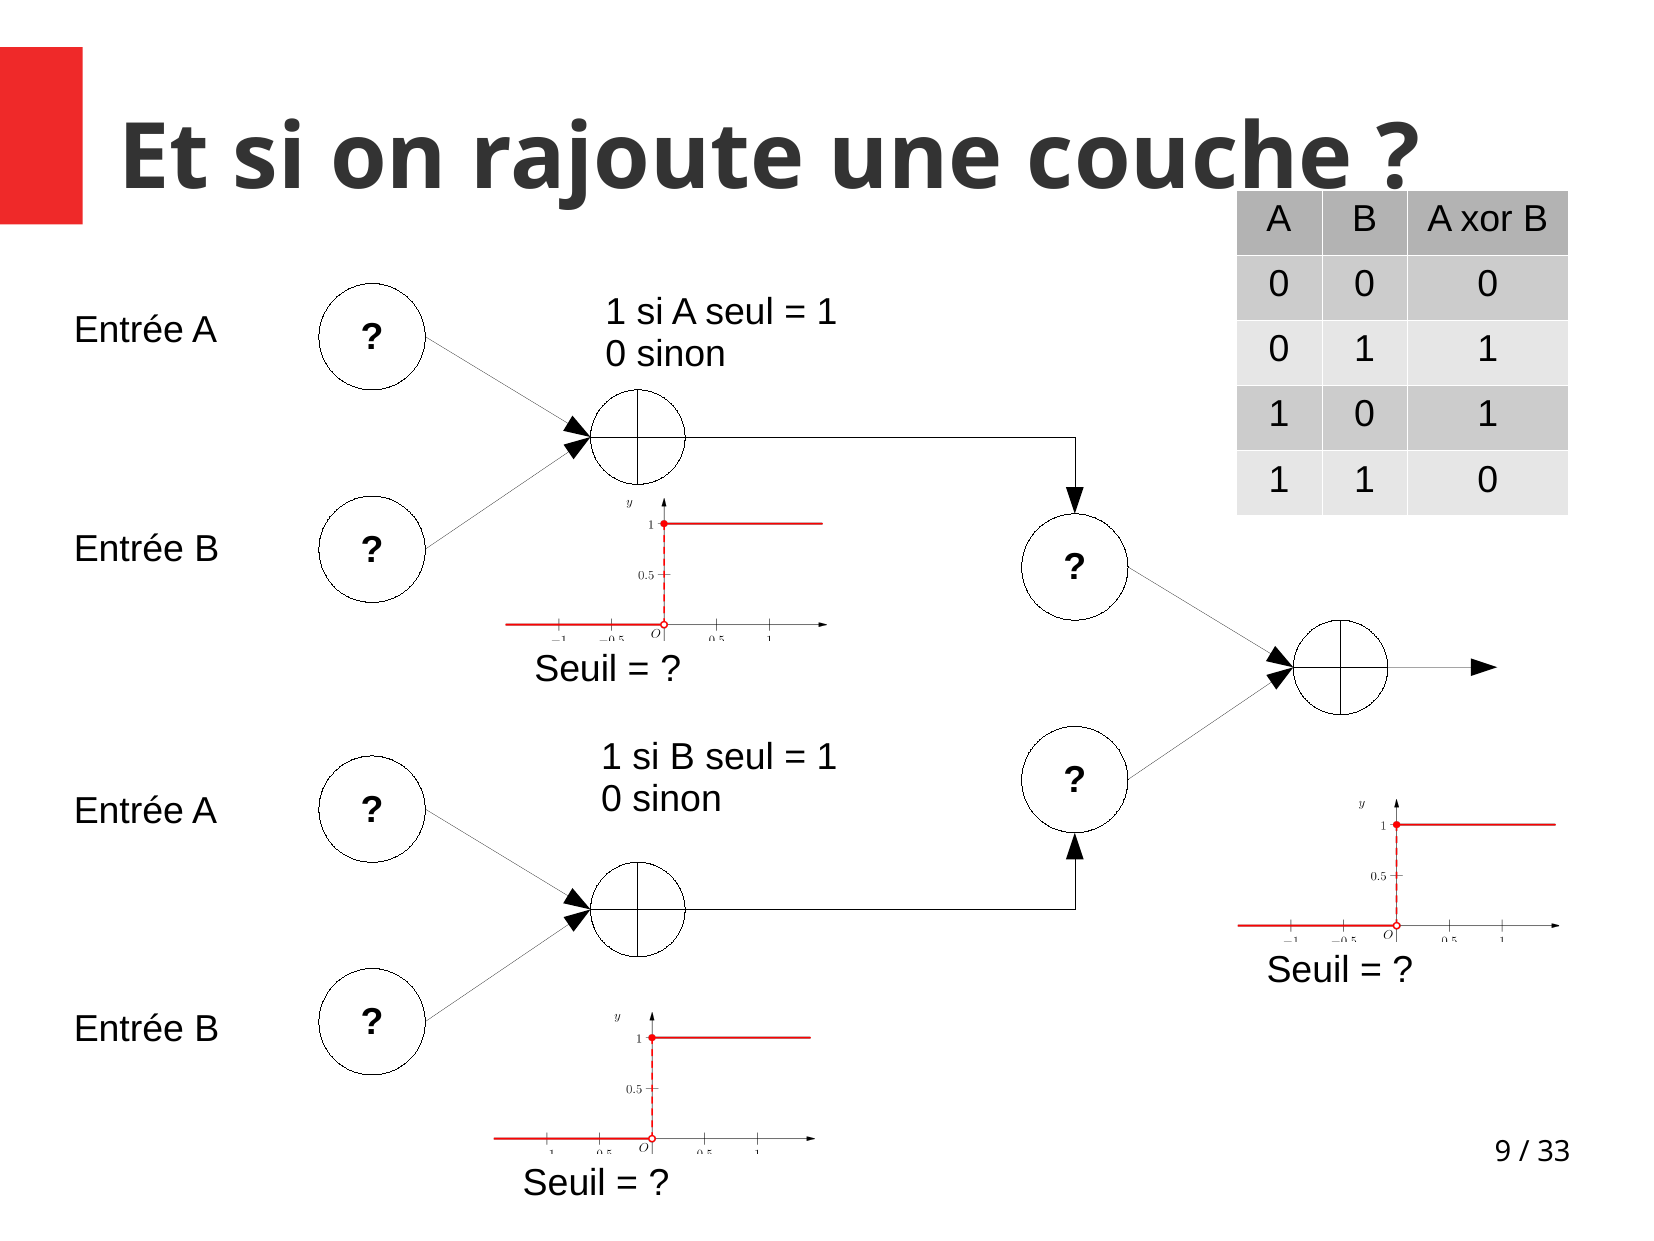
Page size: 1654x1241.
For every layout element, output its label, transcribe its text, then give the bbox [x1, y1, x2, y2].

table_header B [1323, 191, 1407, 255]
text_box ? [318, 496, 426, 603]
table_cell 0 [1323, 256, 1407, 320]
table_cell 0 [1323, 386, 1407, 450]
text_box Seuil = ? [507, 1154, 685, 1211]
text_box 1 si B seul = 1 0 sinon [586, 727, 853, 827]
text_box Seuil = ? [519, 641, 697, 697]
title Et si on rajoute une couche ? [118, 45, 1571, 260]
table_cell 1 [1237, 386, 1322, 450]
picture [493, 1012, 815, 1154]
text_box Entrée A [59, 781, 233, 839]
table_cell 1 [1323, 451, 1407, 515]
text_box Seuil = ? [1251, 942, 1429, 999]
table_cell 1 [1323, 321, 1407, 385]
table_cell 0 [1237, 321, 1322, 385]
table_cell 0 [1408, 451, 1568, 515]
table_header A xor B [1408, 191, 1568, 255]
table_cell 1 [1237, 451, 1322, 515]
table_cell 0 [1237, 256, 1322, 320]
picture [1237, 799, 1560, 942]
table_cell 1 [1408, 386, 1568, 450]
text_box ? [1021, 513, 1128, 621]
text_box Entrée B [59, 1000, 235, 1058]
table_cell 0 [1408, 256, 1568, 320]
text_box ? [1021, 726, 1128, 833]
text_box 1 si A seul = 1 0 sinon [590, 283, 853, 383]
text_box ? [318, 283, 426, 390]
text_box Entrée B [59, 519, 235, 577]
text_box ? [318, 968, 426, 1075]
text_box ? [318, 755, 426, 863]
picture [505, 498, 827, 641]
table_header A [1237, 191, 1322, 255]
table_cell 1 [1408, 321, 1568, 385]
text_box Entrée A [59, 301, 233, 358]
